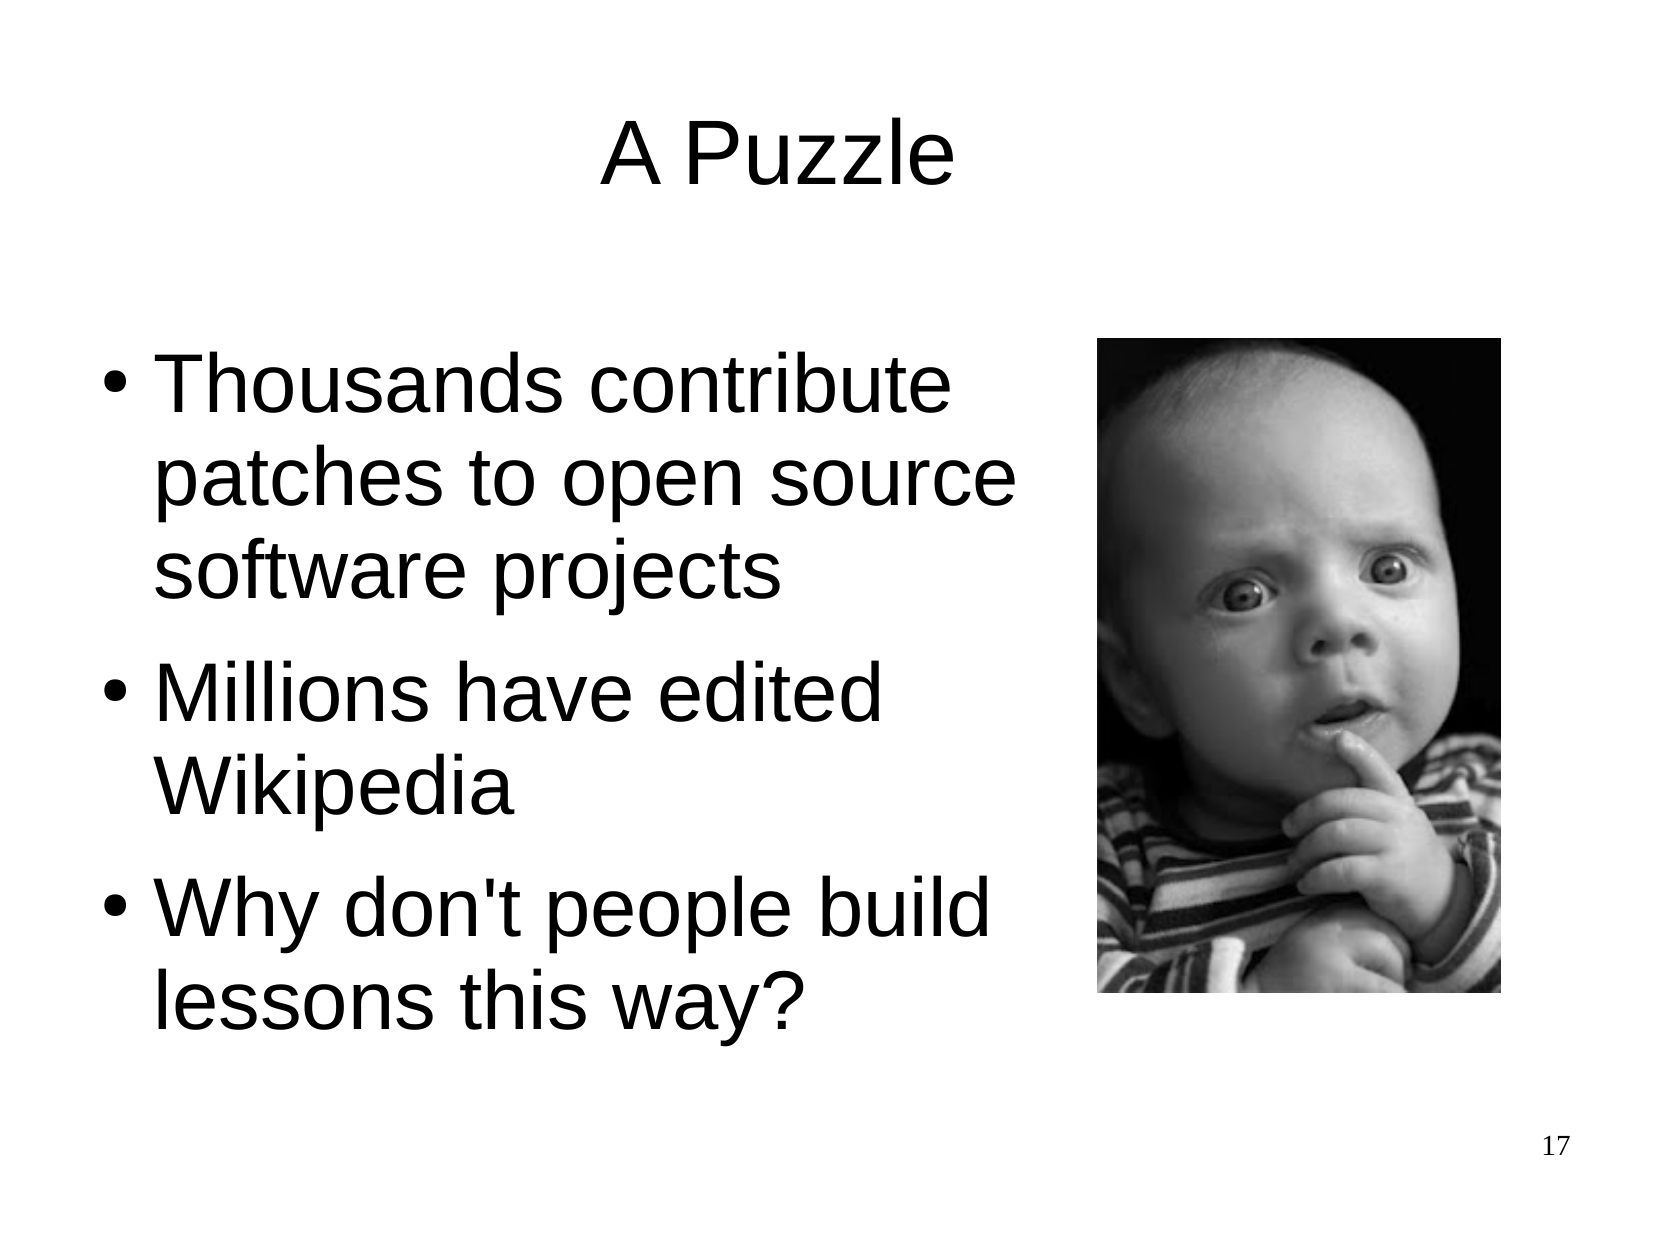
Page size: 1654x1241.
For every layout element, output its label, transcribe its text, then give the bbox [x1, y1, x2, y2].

picture [1097, 338, 1501, 993]
list Thousands contribute patches to open source software projects Millions have edited Wikipedia Why don't people build lessons this way? [82, 337, 1063, 1146]
title A Puzzle [153, 49, 1406, 257]
